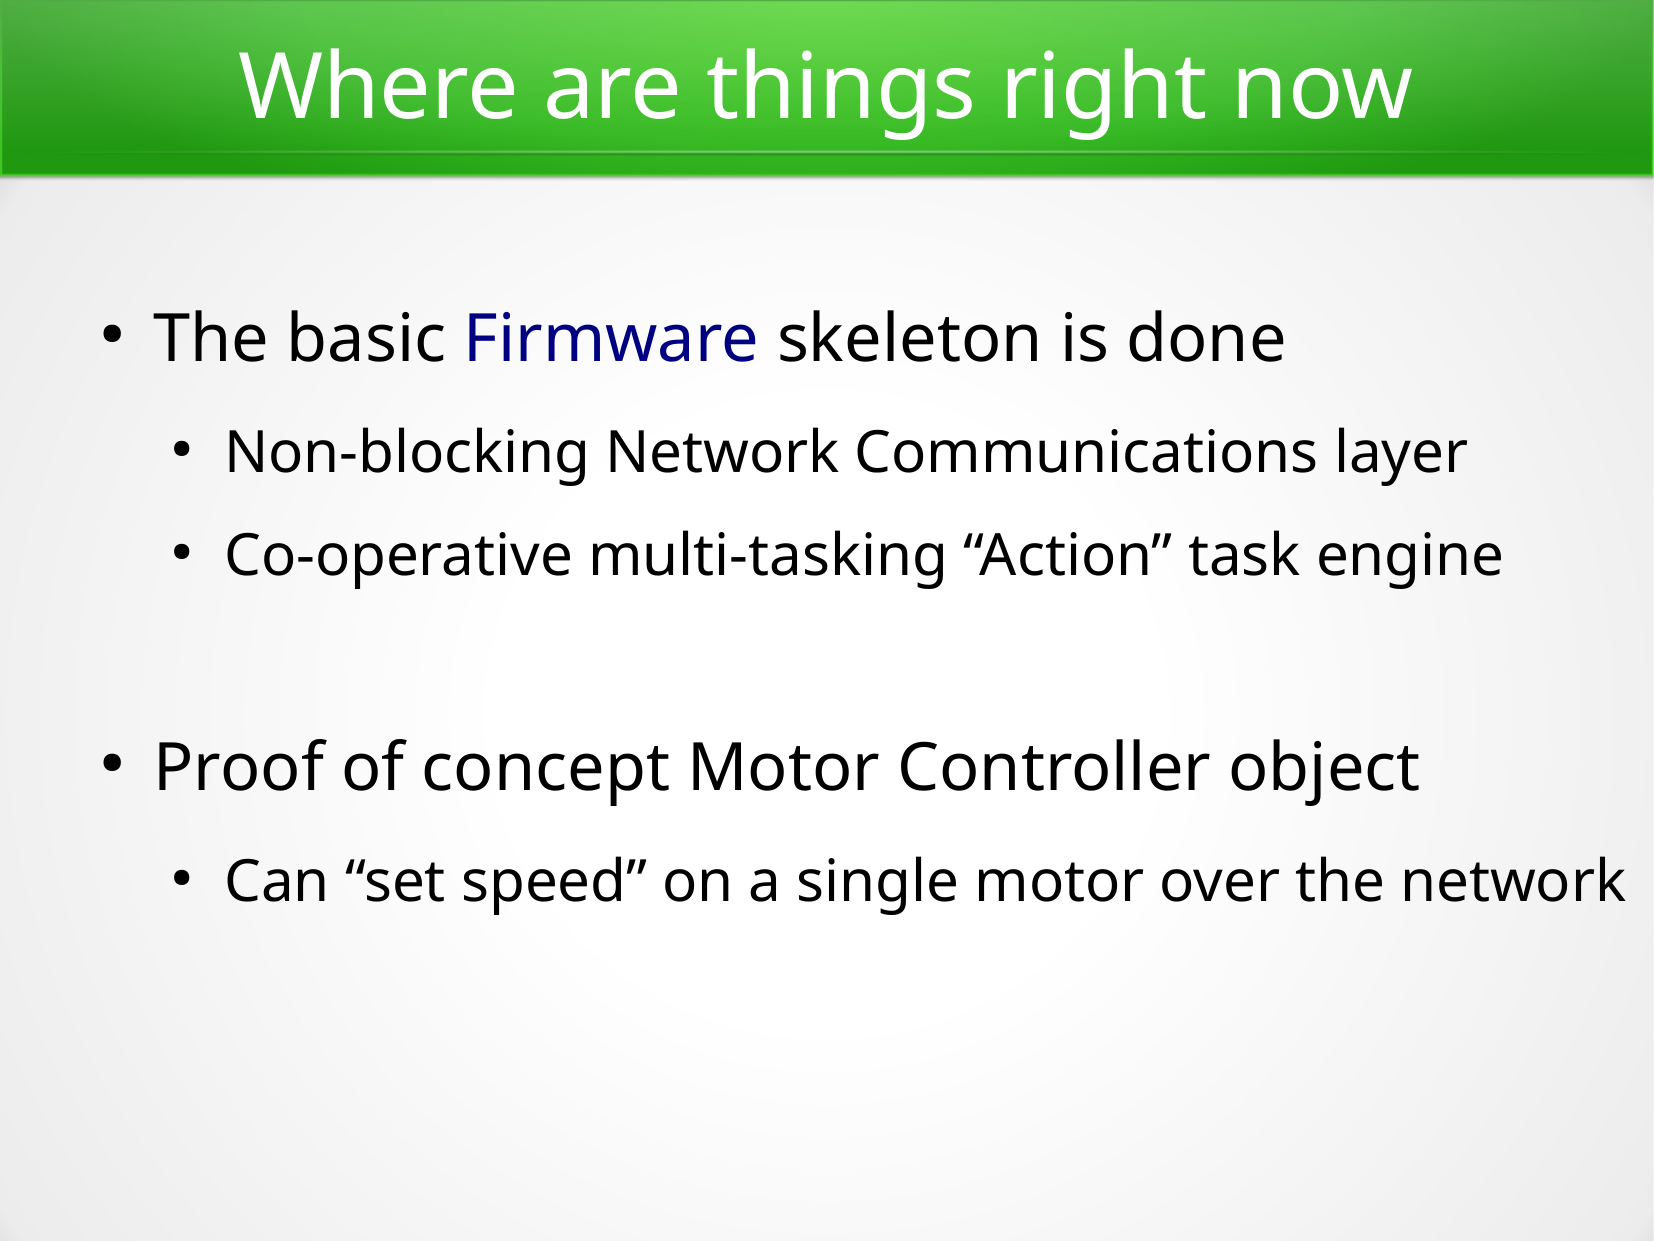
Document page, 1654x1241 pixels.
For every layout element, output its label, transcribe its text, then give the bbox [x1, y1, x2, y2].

title Where are things right now [82, 11, 1571, 154]
picture [0, 0, 1654, 1241]
list The basic Firmware skeleton is done Non-blocking Network Communications layer Co-operative multi-tasking “Action” task engine Proof of concept Motor Controller object Can “set speed” on a single motor over the network [82, 290, 1654, 1010]
